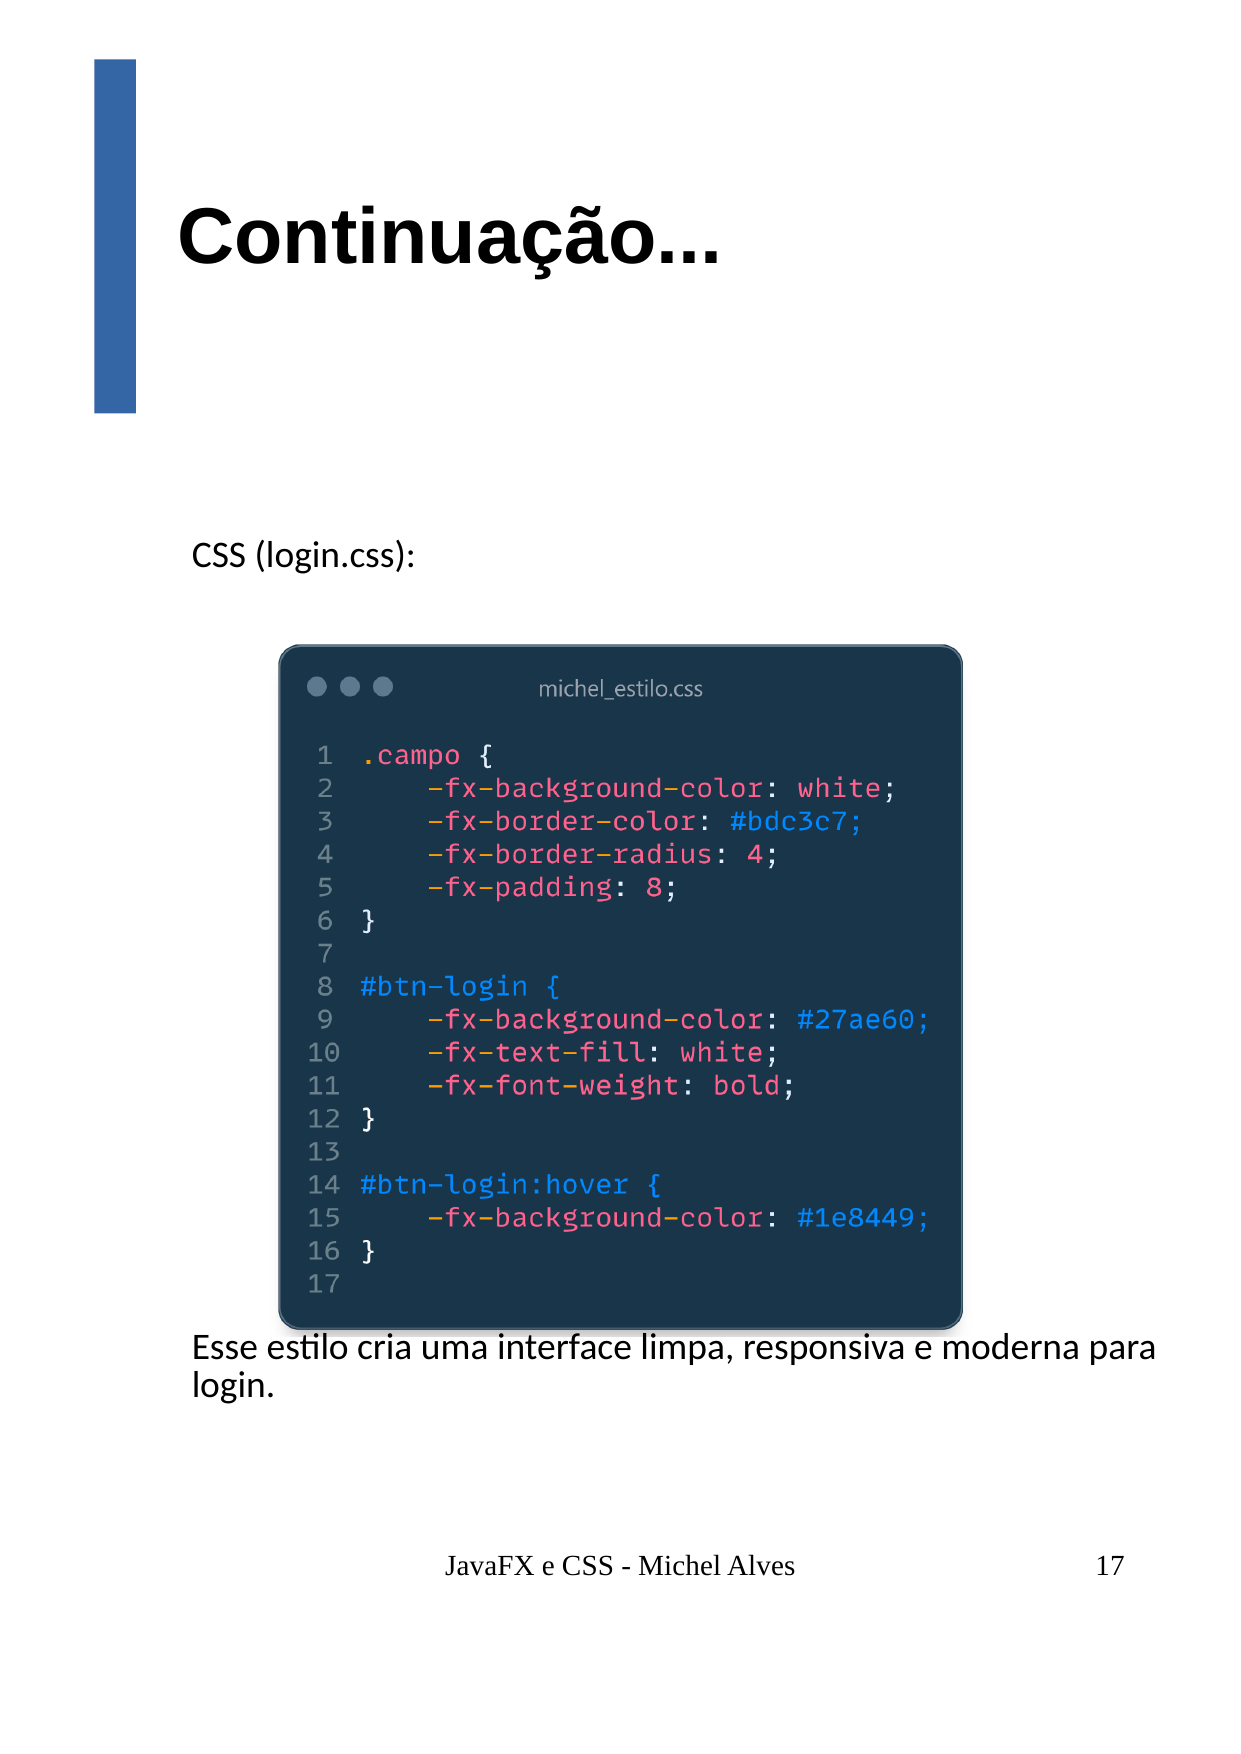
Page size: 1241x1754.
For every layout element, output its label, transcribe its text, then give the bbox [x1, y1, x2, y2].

text_box [94, 59, 136, 414]
title Continuação... [177, 59, 1182, 414]
picture [59, 635, 1182, 1337]
text_box CSS (login.css): Esse estilo cria uma interface limpa, responsiva e moderna para login. [177, 1337, 1182, 1695]
text_box CSS (login.css): Esse estilo cria uma interface limpa, responsiva e moderna para login. [177, 531, 1182, 635]
